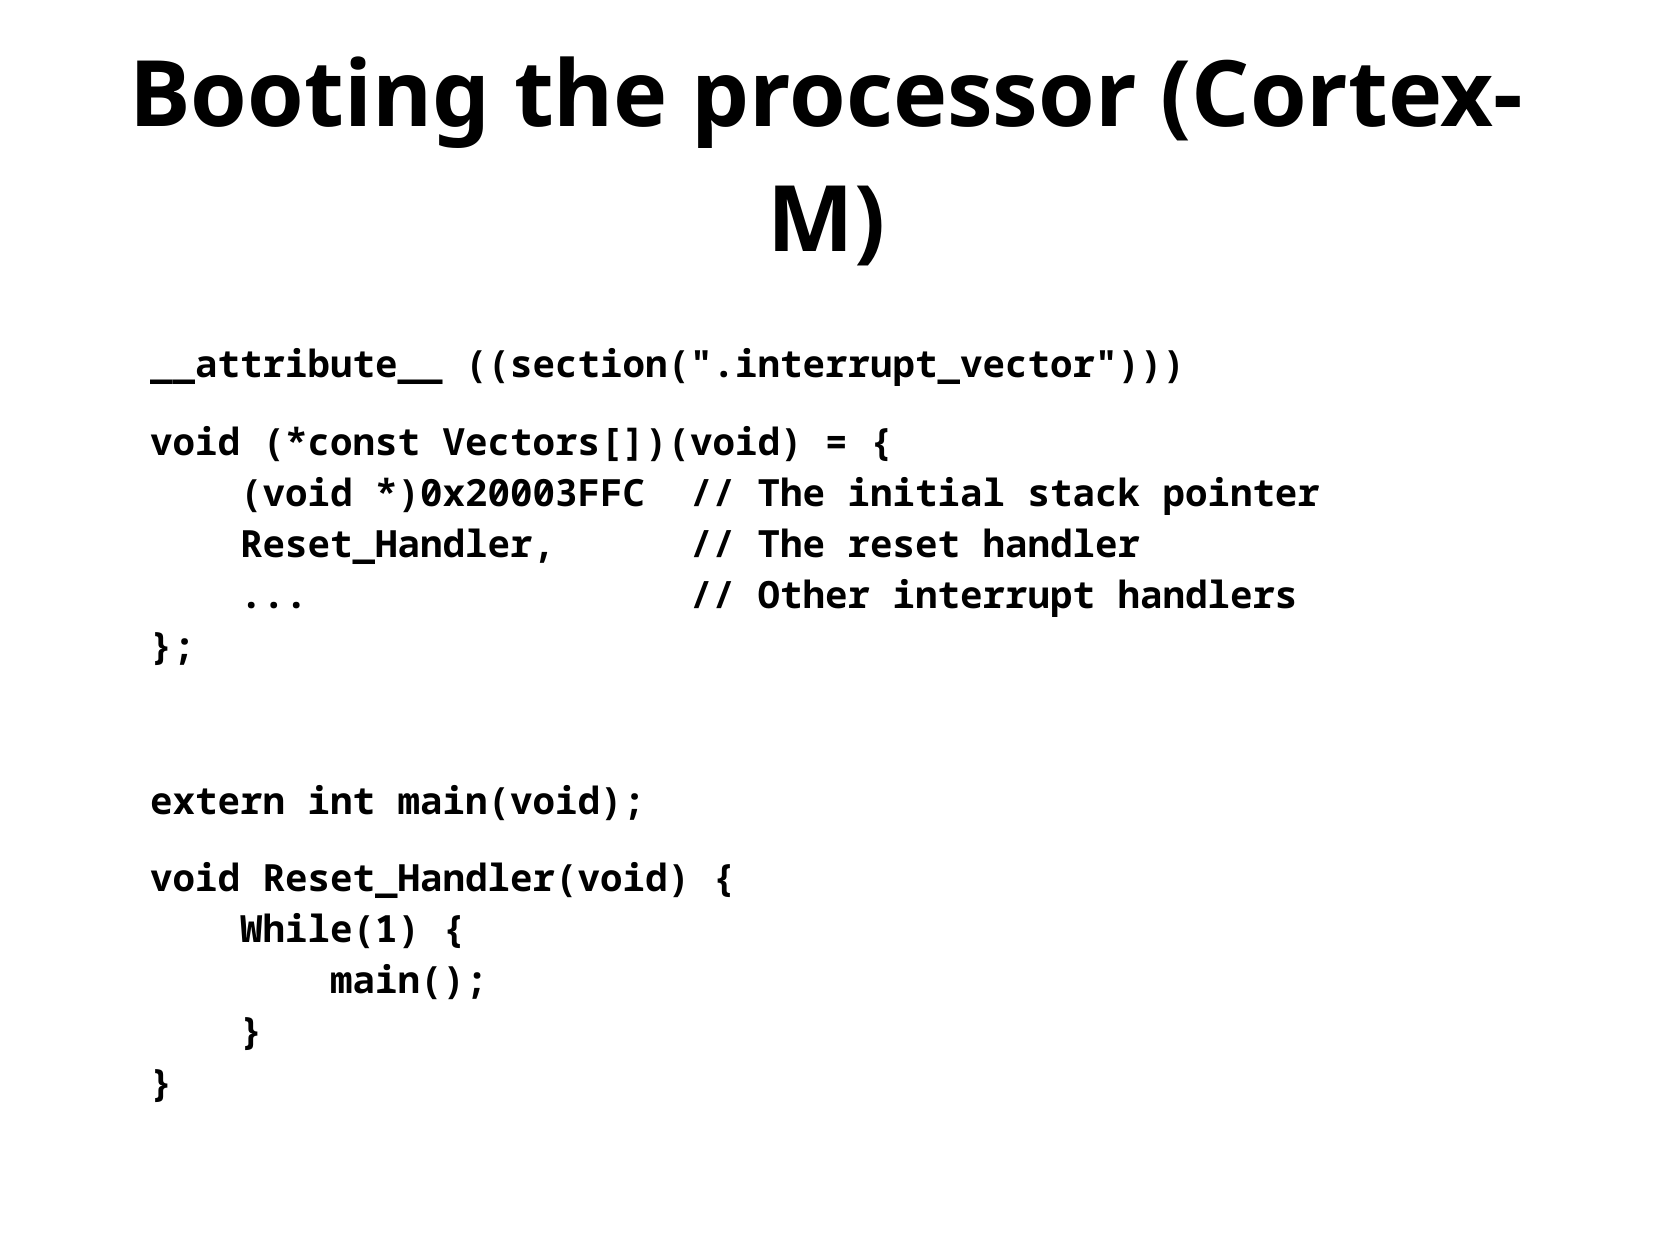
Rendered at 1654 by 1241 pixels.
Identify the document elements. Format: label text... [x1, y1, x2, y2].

list __attribute__ ((section(".interrupt_vector"))) void (*const Vectors[])(void) = { (void *)0x20003FFC // The initial stack pointer Reset_Handler, // The reset handler ... // Other interrupt handlers }; extern int main(void); void Reset_Handler(void) { While(1) { main(); } } [150, 337, 1571, 1109]
title Booting the processor (Cortex-M) [82, 45, 1571, 261]
